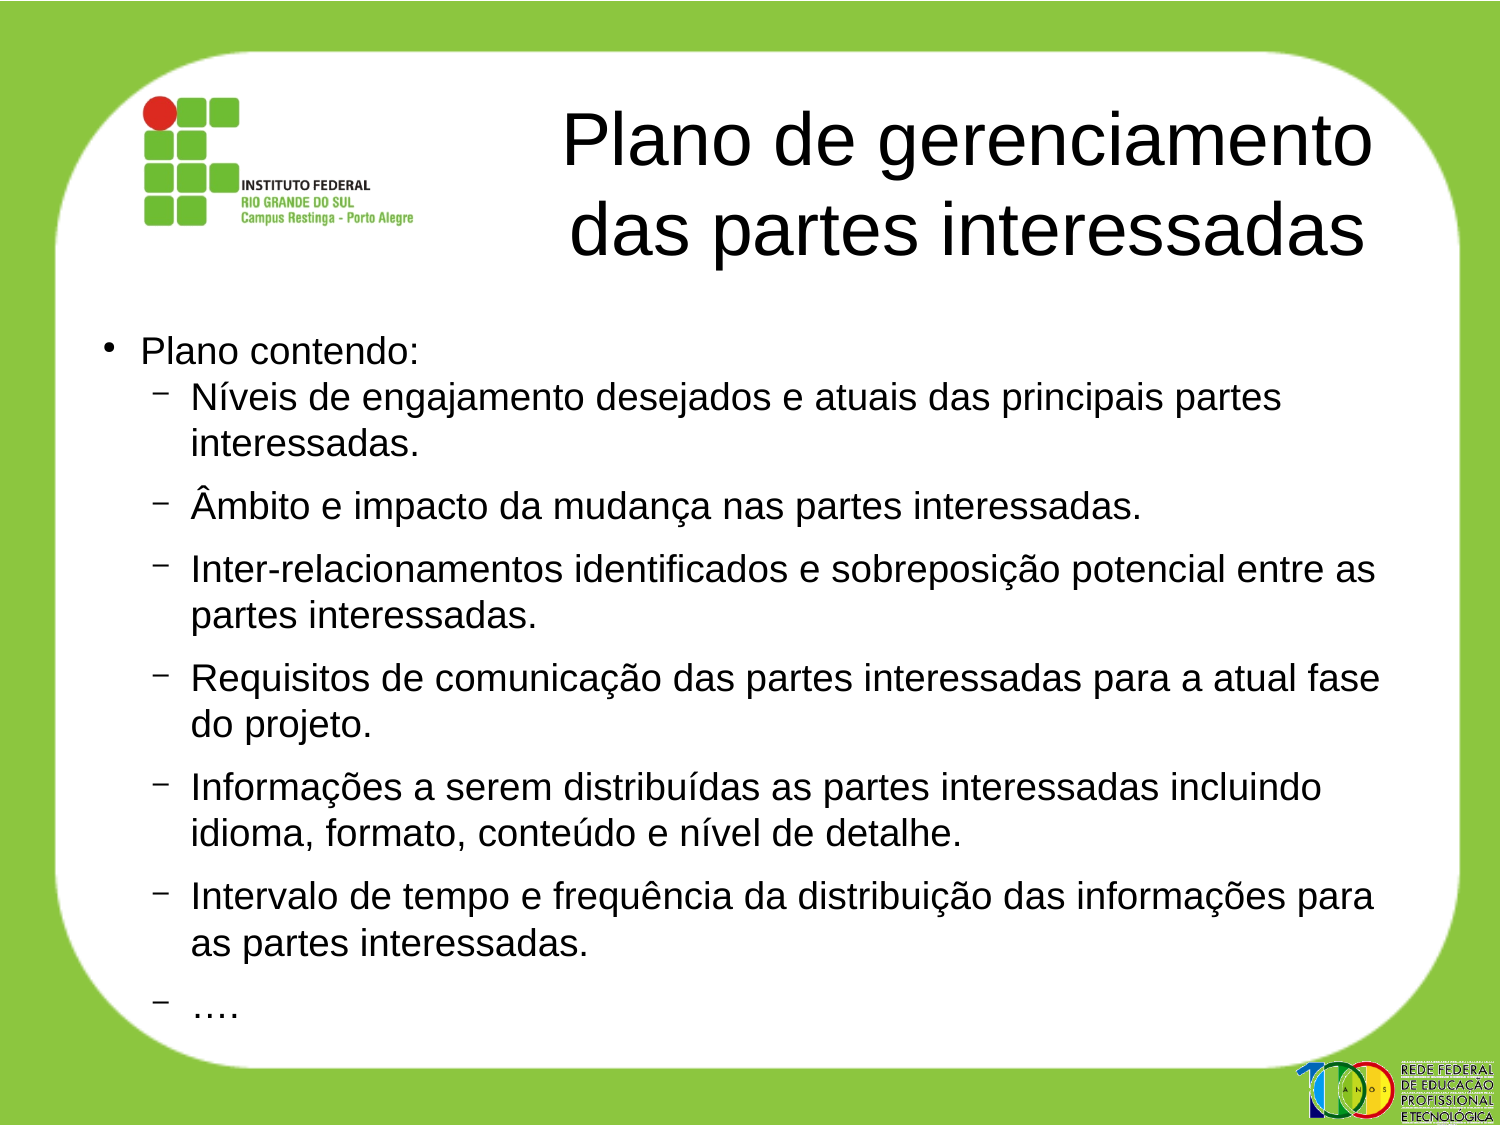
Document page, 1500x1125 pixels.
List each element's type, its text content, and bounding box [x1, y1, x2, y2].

list Plano contendo: Níveis de engajamento desejados e atuais das principais partes interessadas. Âmbito e impacto da mudança nas partes interessadas. Inter-relacionamentos identificados e sobreposição potencial entre as partes interessadas. Requisitos de comunicação das partes interessadas para a atual fase do projeto. Informações a serem distribuídas as partes interessadas incluindo idioma, formato, conteúdo e nível de detalhe. Intervalo de tempo e frequência da distribuição das informações para as partes interessadas. …. [75, 262, 1426, 1035]
picture [0, 1, 1500, 1125]
title Plano de gerenciamento das partes interessadas [510, 82, 1500, 271]
